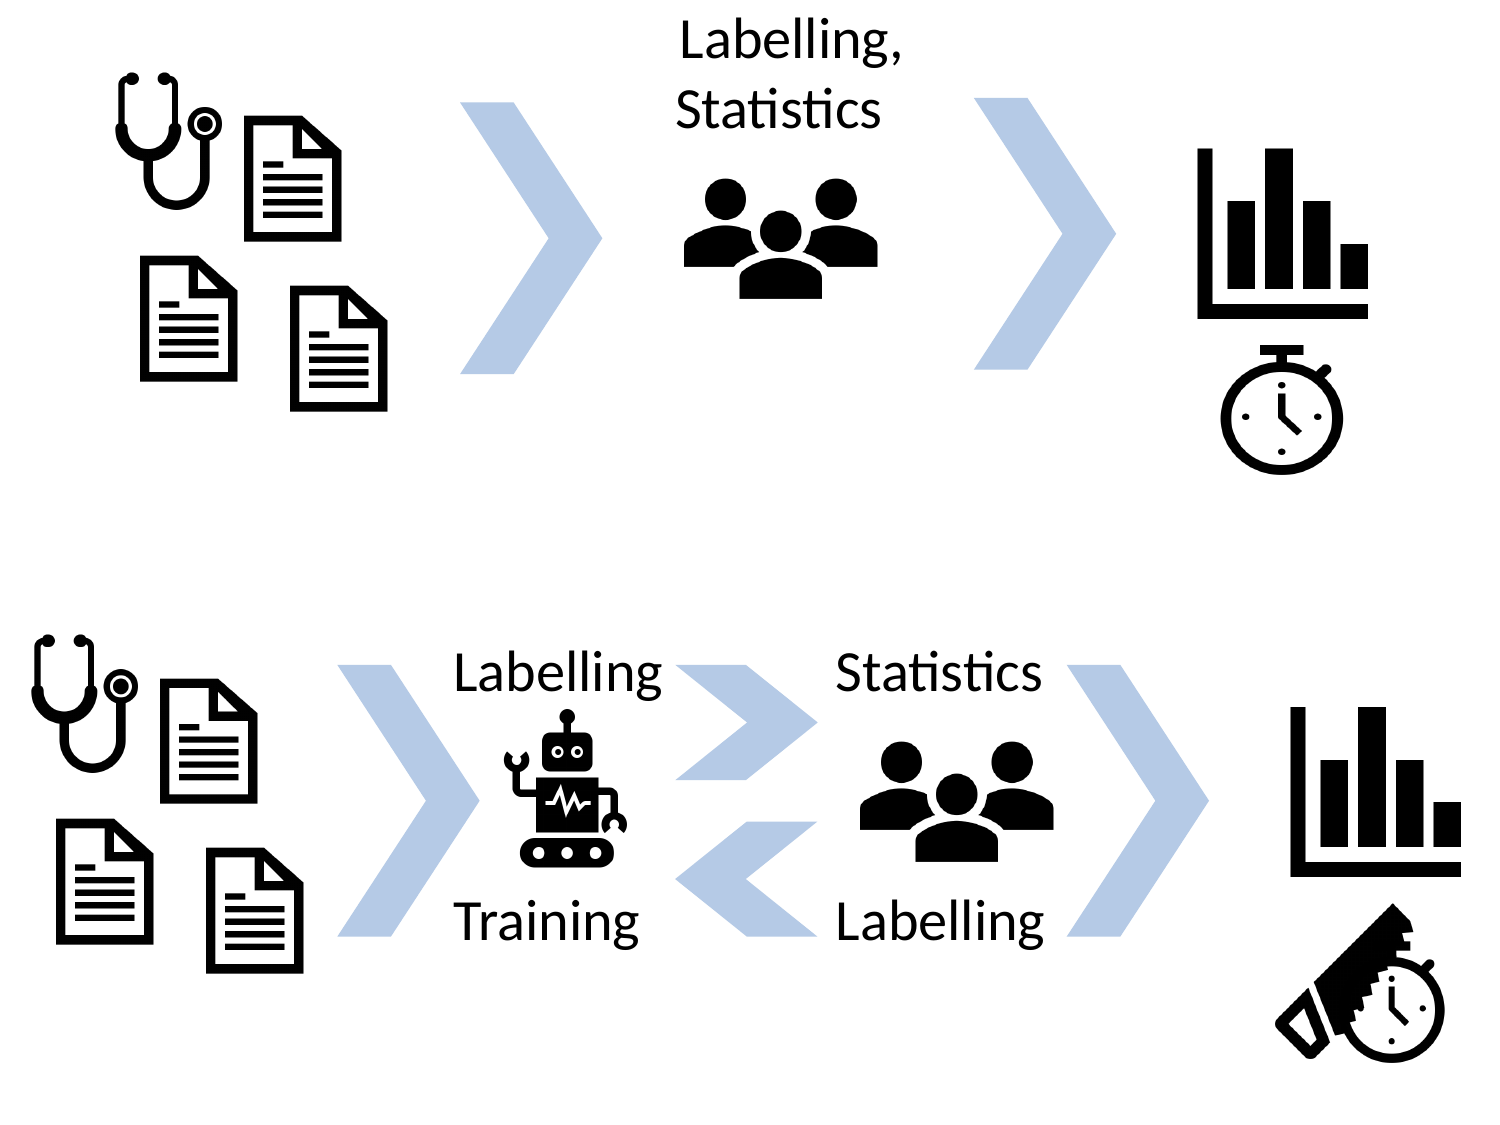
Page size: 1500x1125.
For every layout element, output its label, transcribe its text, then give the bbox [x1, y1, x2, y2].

picture [670, 148, 891, 349]
text_box [675, 711, 818, 781]
text_box [337, 664, 473, 937]
text_box [675, 821, 818, 937]
text_box Statistics [829, 625, 1211, 711]
picture [1255, 672, 1496, 1077]
text_box Labelling [438, 625, 829, 711]
text_box Labelling [829, 874, 1211, 960]
picture [1162, 113, 1403, 490]
text_box [460, 102, 603, 375]
picture [93, 66, 414, 424]
text_box Labelling, Statistics [597, 0, 987, 148]
picture [473, 697, 661, 874]
text_box [1096, 711, 1210, 874]
text_box [973, 97, 1117, 370]
picture [846, 711, 1067, 874]
text_box Training [438, 874, 829, 960]
picture [9, 628, 330, 986]
